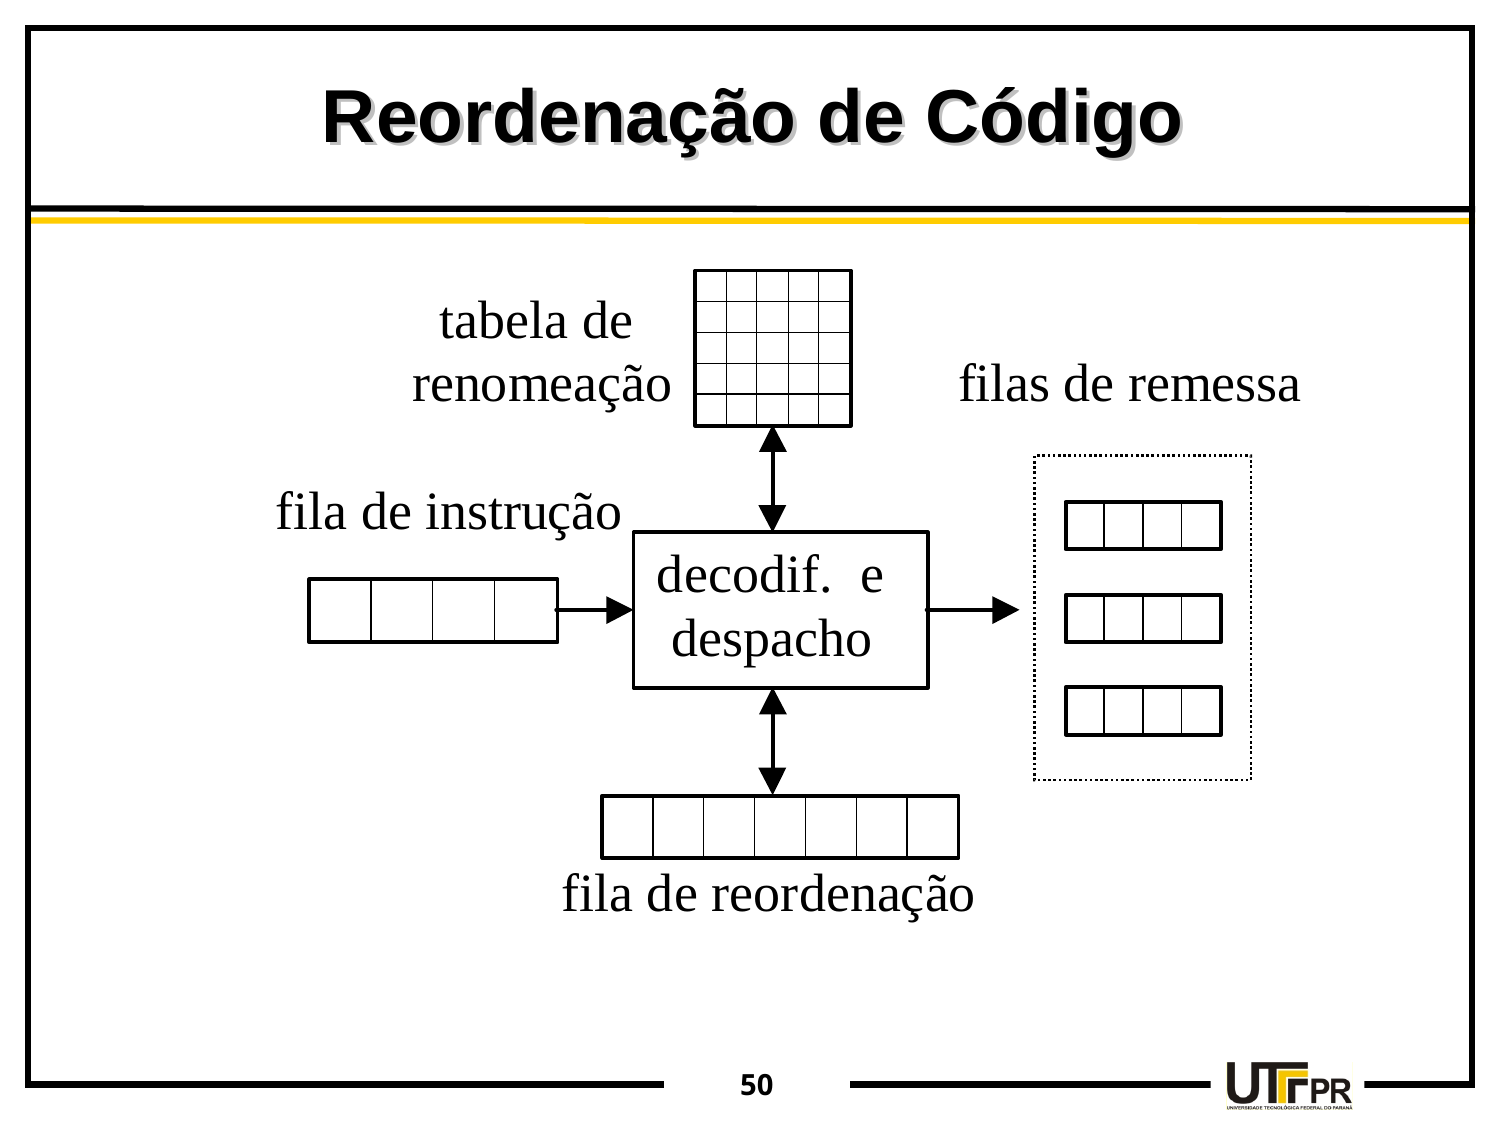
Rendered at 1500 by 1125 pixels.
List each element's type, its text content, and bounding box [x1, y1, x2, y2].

chart [262, 223, 1375, 998]
picture [1226, 1062, 1353, 1110]
title Reordenação de Código [29, 74, 1477, 169]
